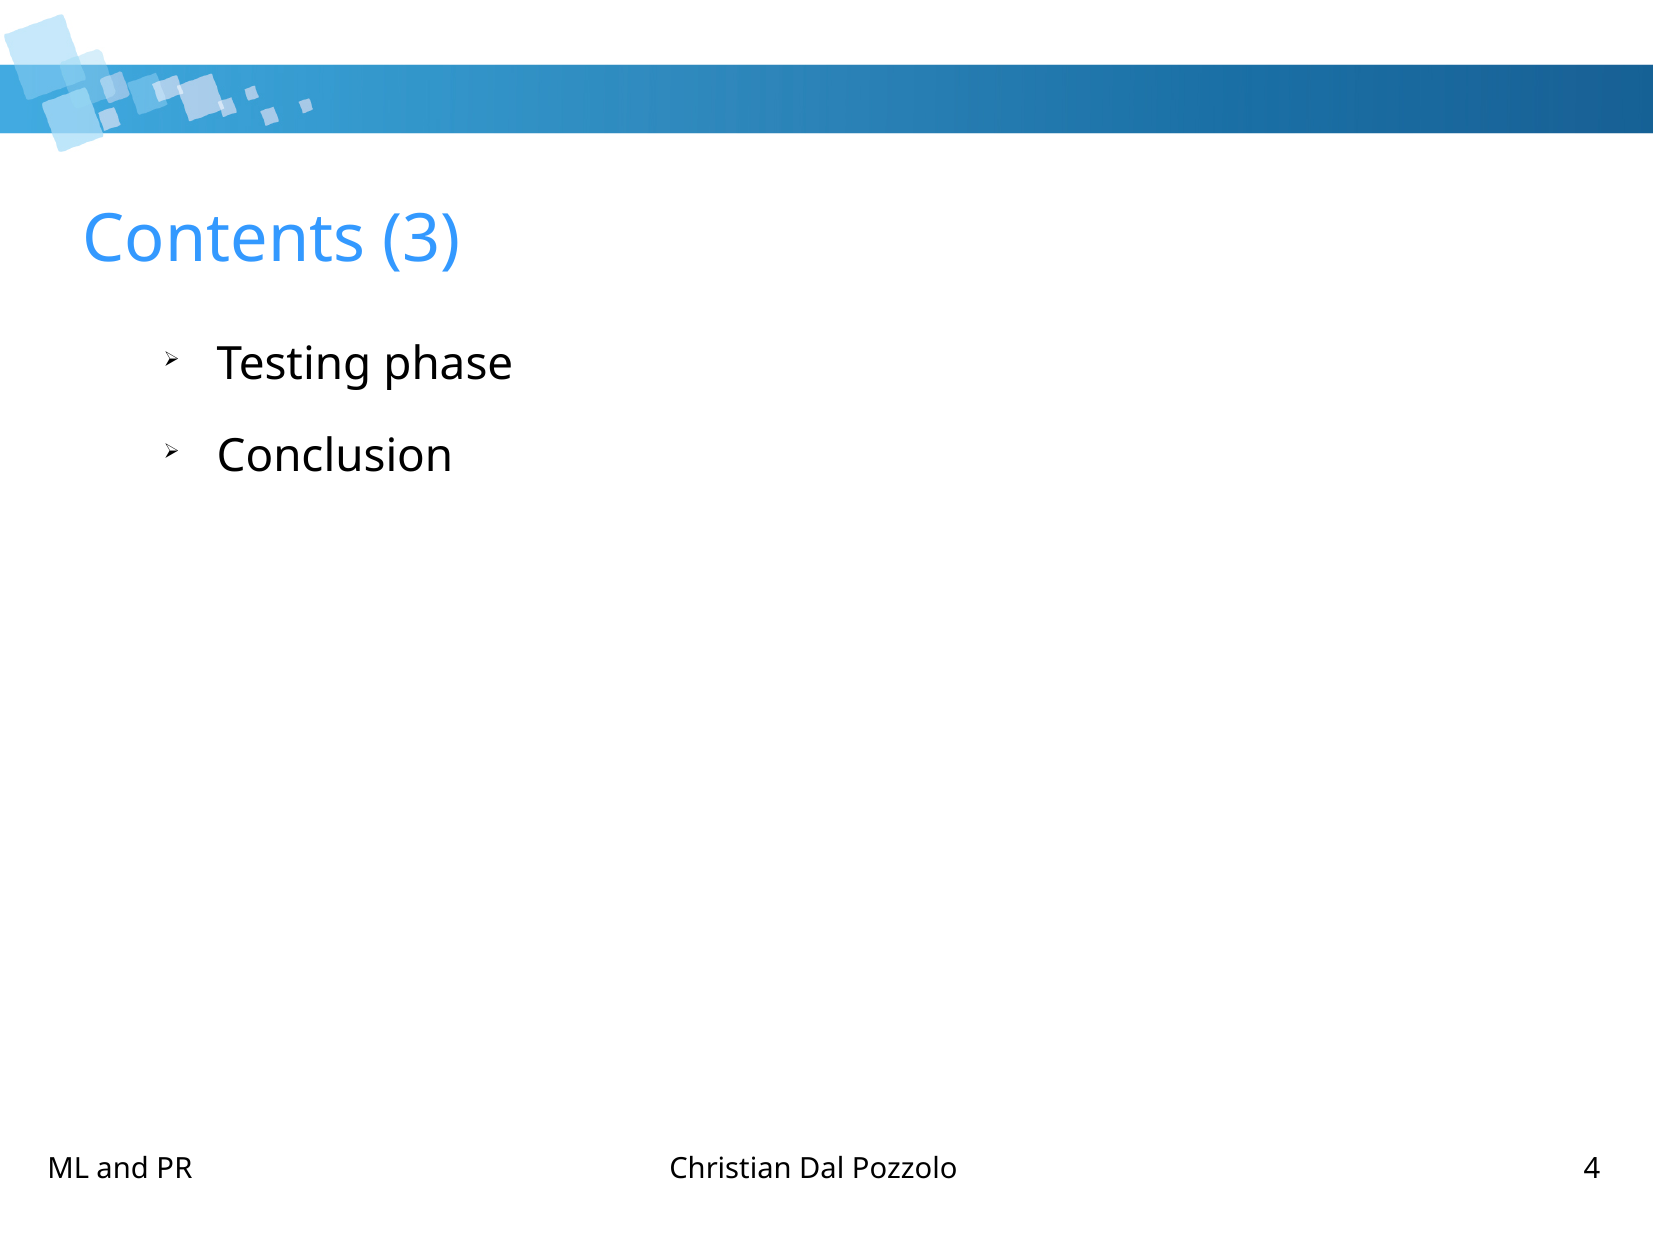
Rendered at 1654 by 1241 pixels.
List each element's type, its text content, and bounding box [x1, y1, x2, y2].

title Contents (3) [82, 132, 1571, 340]
list Testing phase Conclusion [75, 330, 1564, 1051]
picture [0, 0, 1653, 1238]
